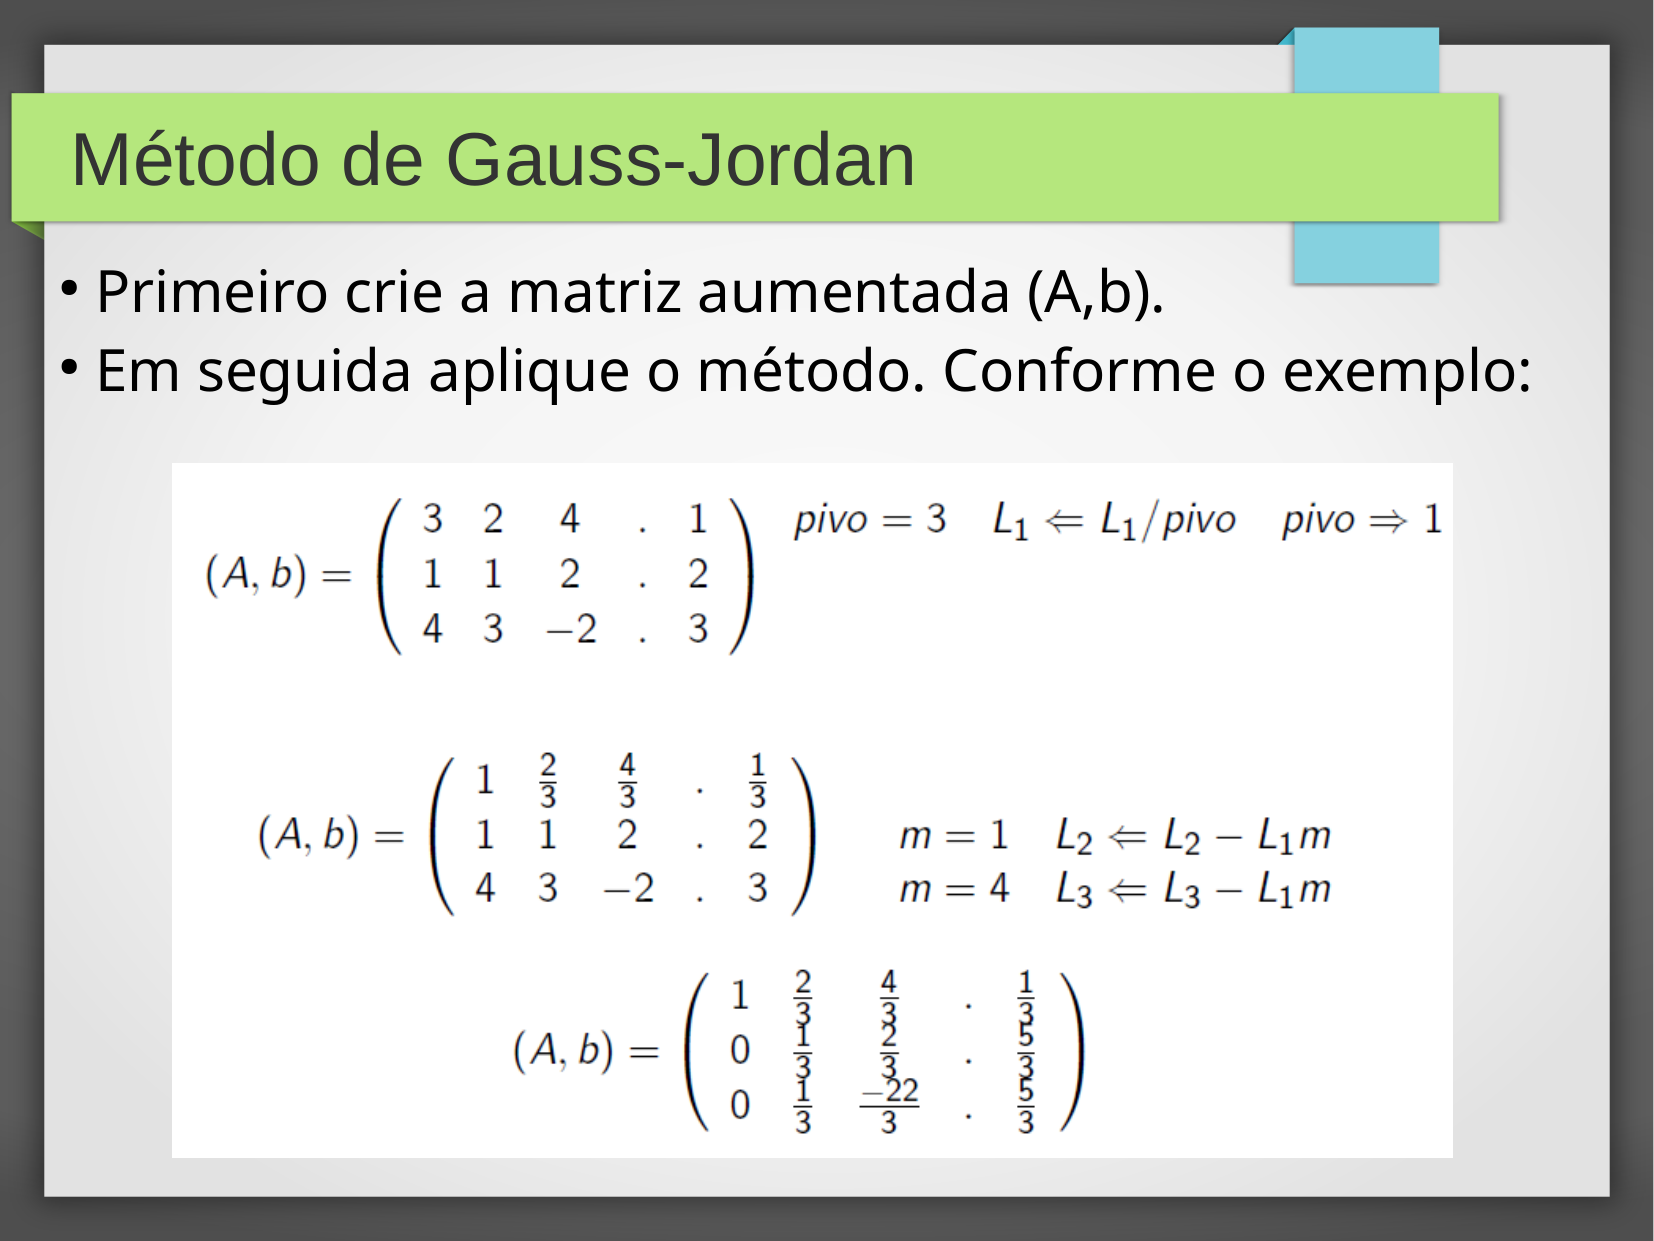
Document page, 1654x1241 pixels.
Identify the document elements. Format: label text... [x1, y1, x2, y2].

title Método de Gauss-Jordan [70, 106, 1229, 213]
text_box Primeiro crie a matriz aumentada (A,b). Em seguida aplique o método. Conforme o exemplo: [59, 299, 1560, 1073]
picture [0, 0, 1654, 1241]
